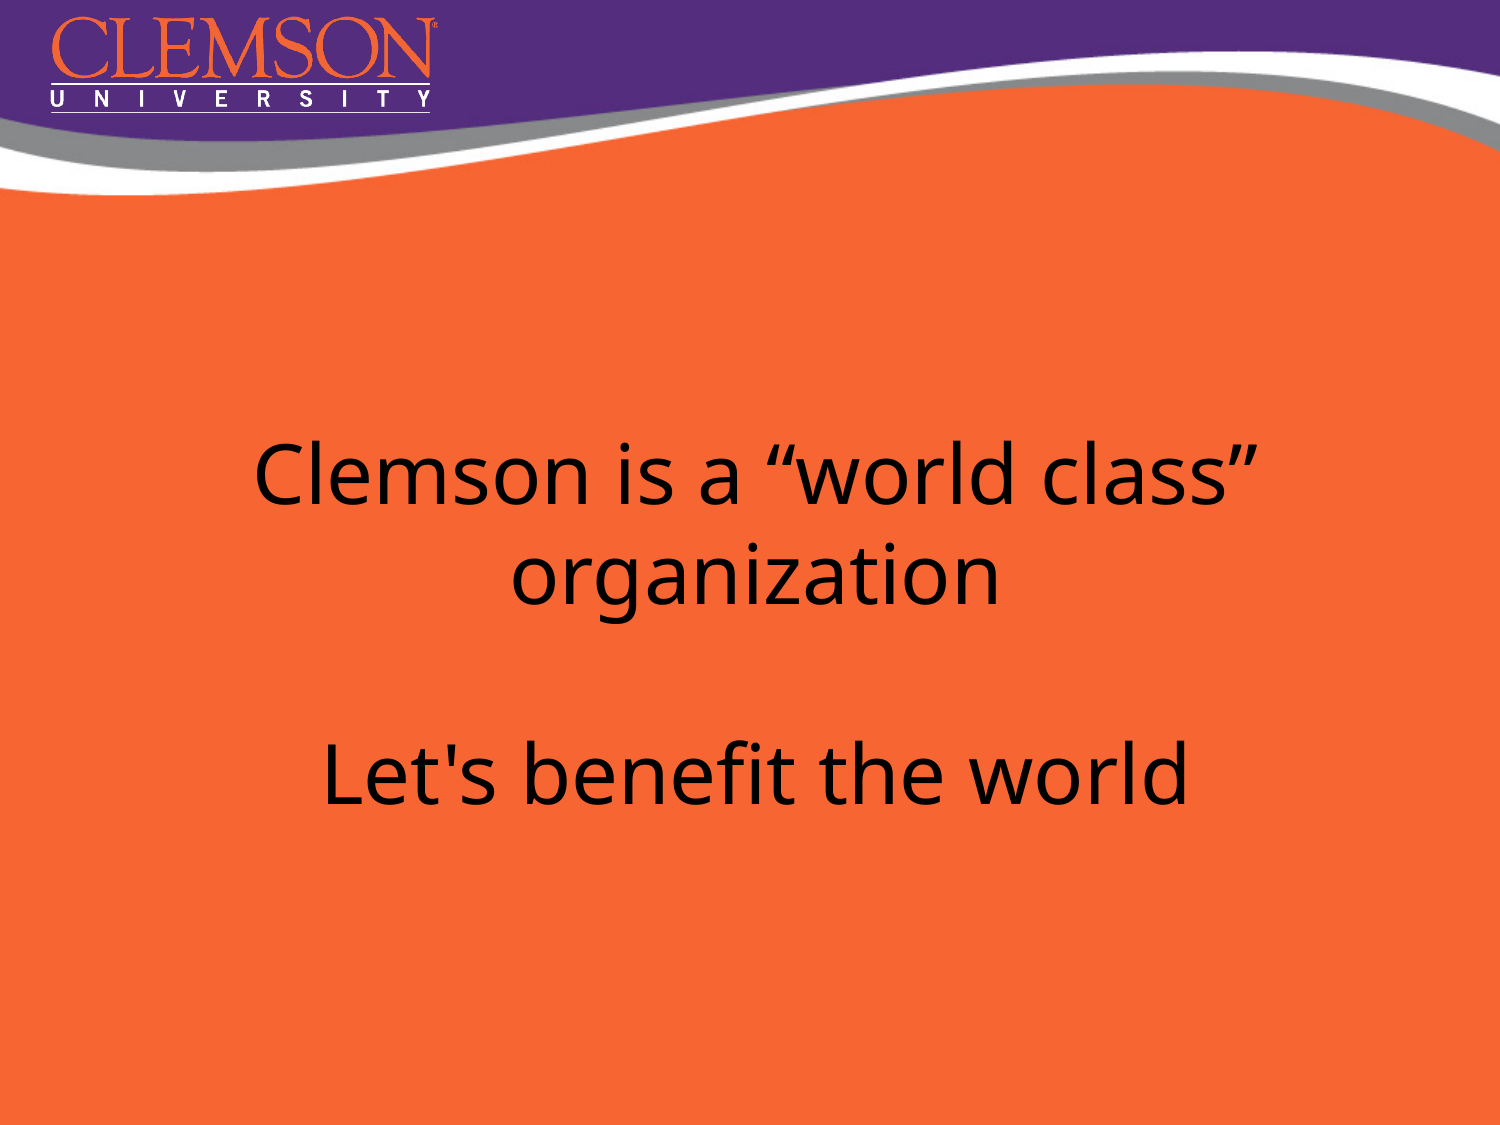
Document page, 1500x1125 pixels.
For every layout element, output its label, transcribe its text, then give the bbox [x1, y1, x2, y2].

picture [0, 0, 1500, 1125]
text_box Clemson is a “world class” organization Let's benefit the world [74, 413, 1438, 929]
